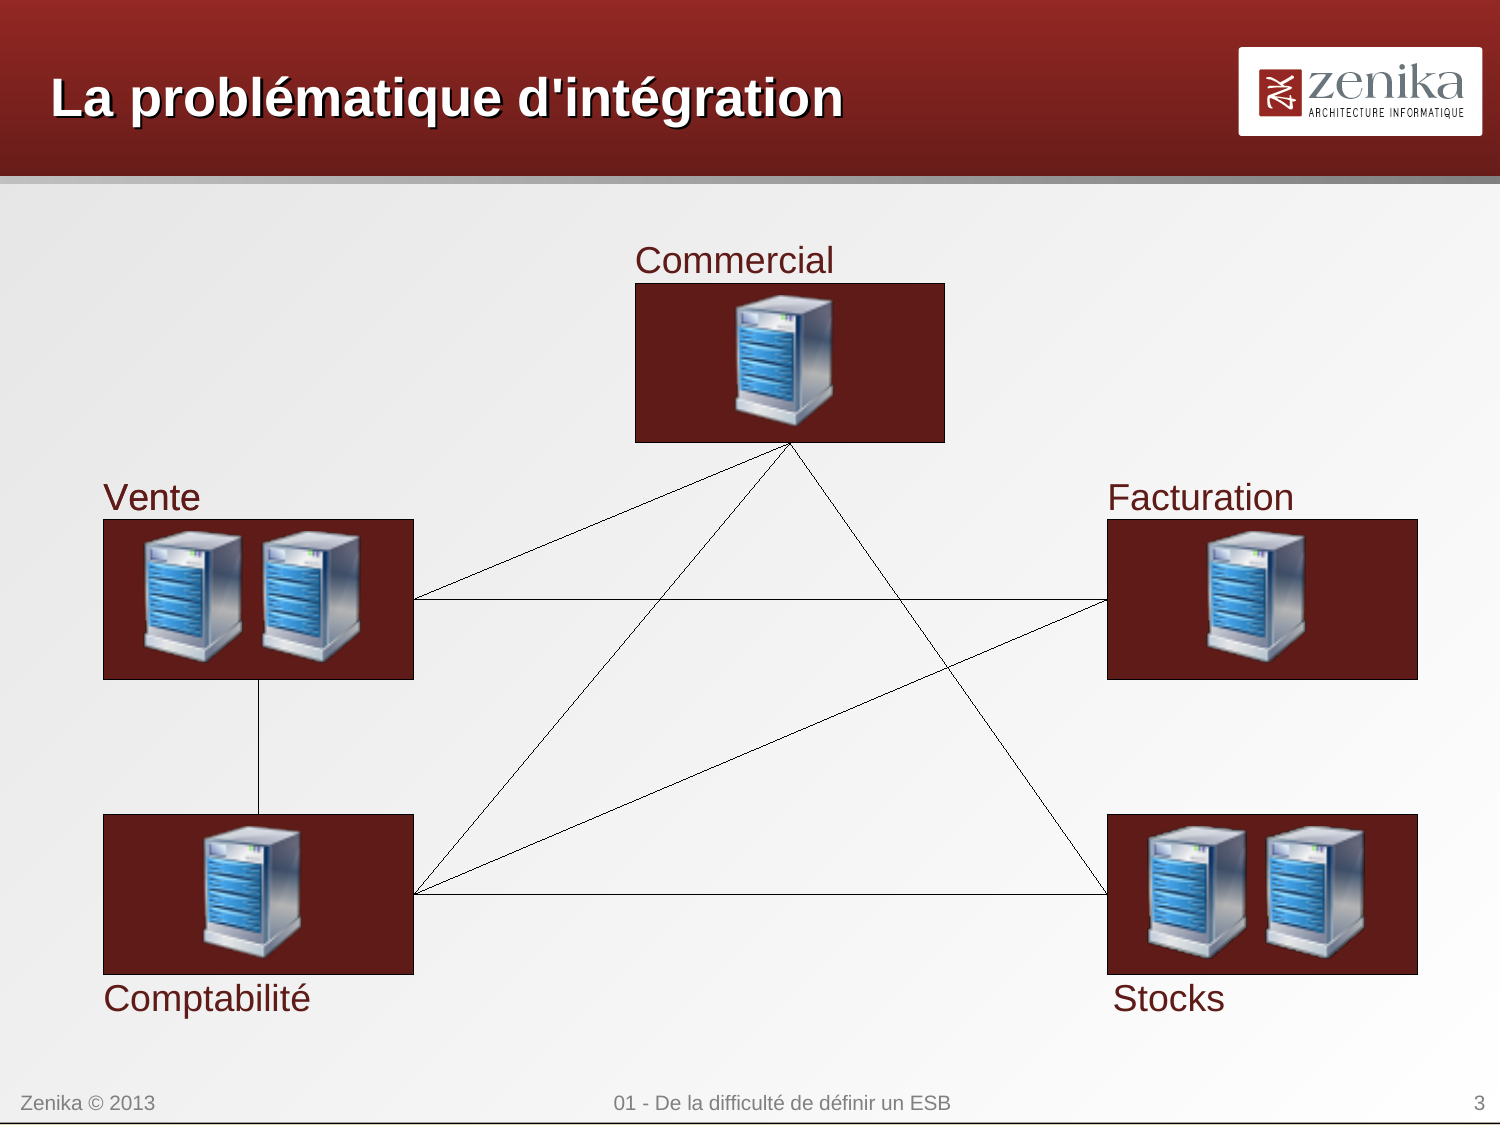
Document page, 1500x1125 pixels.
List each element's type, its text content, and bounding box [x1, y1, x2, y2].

text_box [103, 519, 414, 680]
text_box Vente [88, 472, 216, 530]
picture [1136, 826, 1388, 961]
text_box [635, 283, 945, 443]
picture [132, 531, 384, 665]
picture [1257, 58, 1464, 125]
text_box [103, 814, 414, 975]
text_box Stocks [1098, 974, 1241, 1032]
picture [191, 826, 325, 961]
text_box Comptabilité [88, 974, 326, 1032]
picture [1195, 531, 1329, 665]
text_box [1107, 814, 1418, 975]
title La problématique d'intégration [50, 15, 1206, 180]
text_box Facturation [1092, 472, 1310, 530]
text_box Commercial [620, 236, 850, 294]
text_box [1107, 519, 1418, 680]
picture [723, 295, 857, 429]
